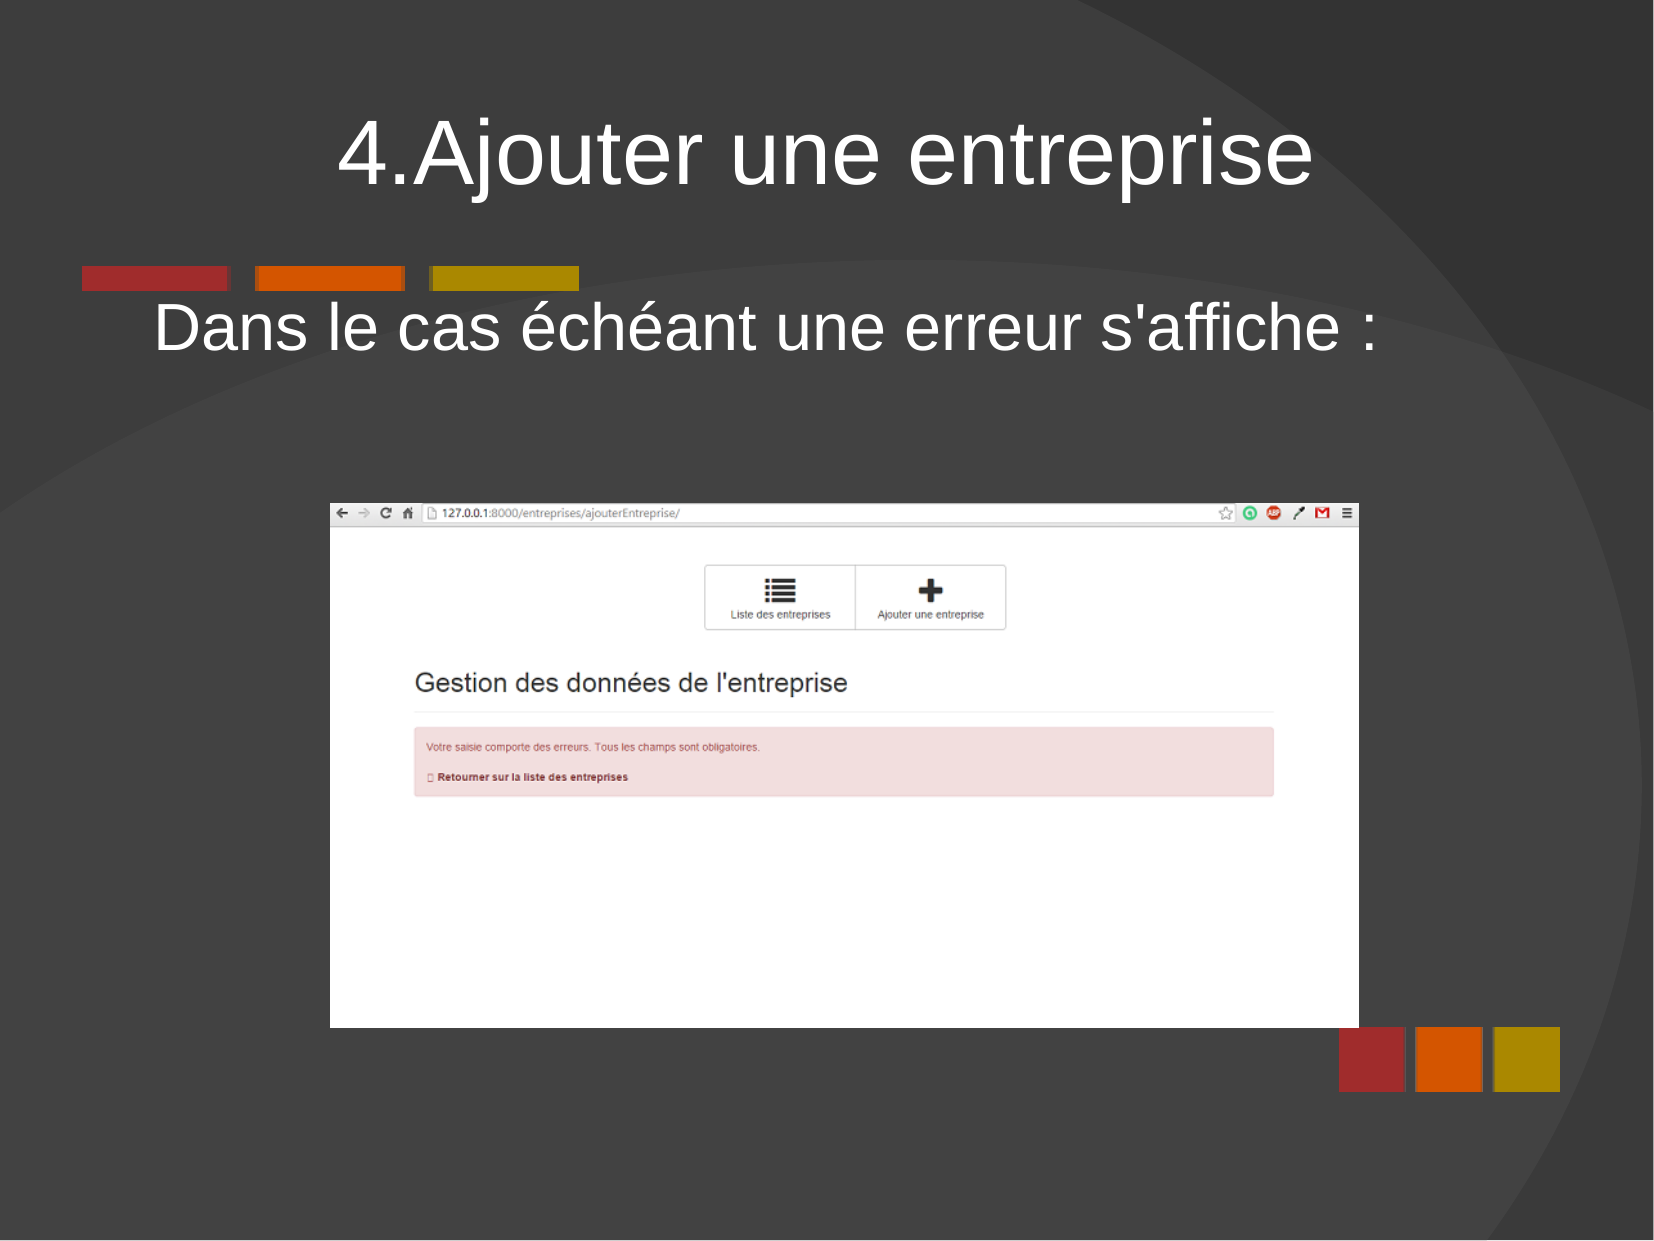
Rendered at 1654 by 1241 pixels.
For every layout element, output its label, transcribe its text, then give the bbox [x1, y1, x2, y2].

picture [82, 266, 579, 290]
title 4.Ajouter une entreprise [82, 49, 1571, 257]
picture [330, 503, 1560, 1092]
list Dans le cas échéant une erreur s'affiche : [82, 290, 1571, 1010]
